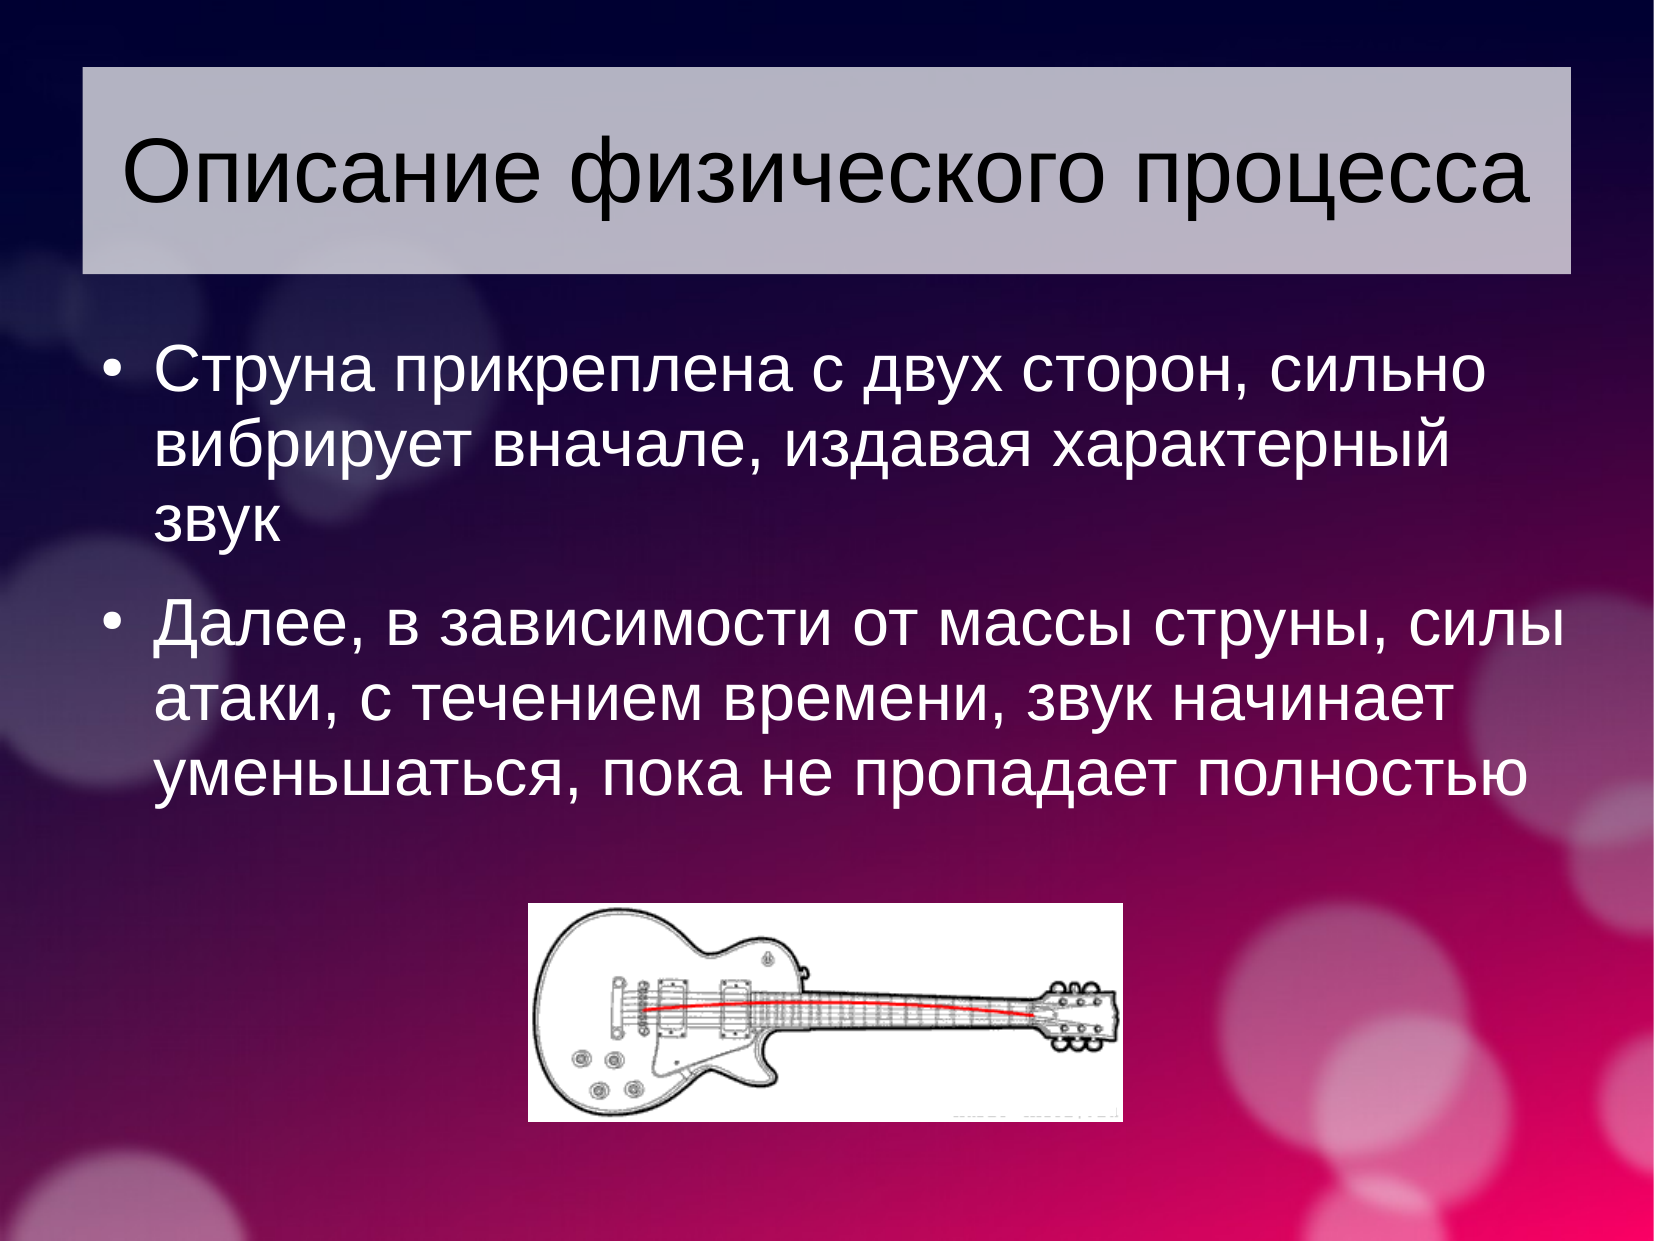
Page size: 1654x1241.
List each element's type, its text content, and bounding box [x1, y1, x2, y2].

picture [0, 0, 1654, 1241]
list Струна прикреплена с двух сторон, сильно вибрирует вначале, издавая характерный звук Далее, в зависимости от массы струны, силы атаки, с течением времени, звук начинает уменьшаться, пока не пропадает полностью [82, 331, 1571, 1170]
title Описание физического процесса [82, 67, 1571, 275]
